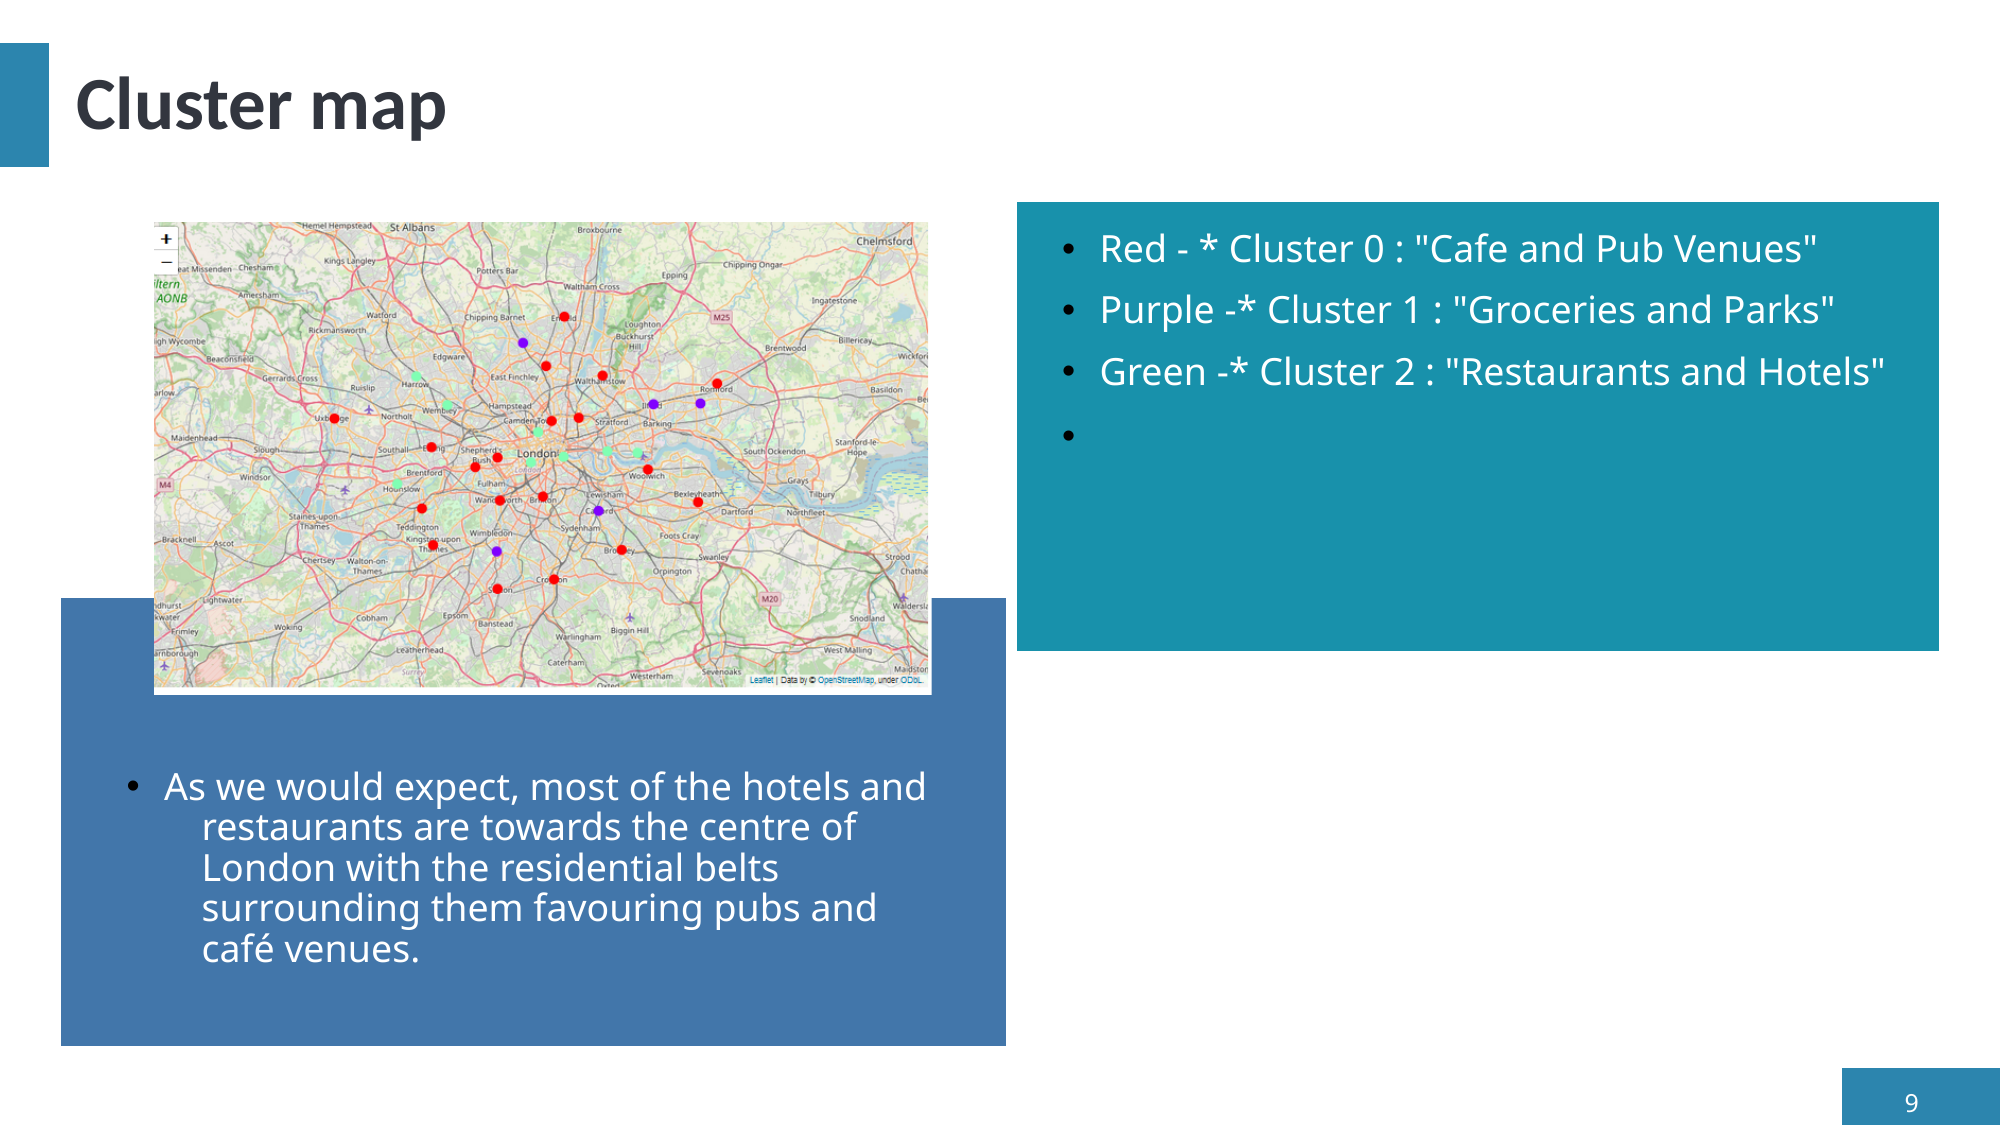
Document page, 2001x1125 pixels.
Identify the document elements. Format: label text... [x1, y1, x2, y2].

picture [154, 222, 932, 695]
text_box ‹#› [1889, 1079, 1951, 1114]
title Cluster map [60, 42, 1951, 168]
list As we would expect, most of the hotels and restaurants are towards the centre of London with the residential belts surrounding them favouring pubs and café venues. [111, 760, 974, 1125]
list Red - * Cluster 0 : "Cafe and Pub Venues" Purple -* Cluster 1 : "Groceries and Parks" Green -* Cluster 2 : "Restaurants and Hotels" [1047, 222, 1910, 618]
